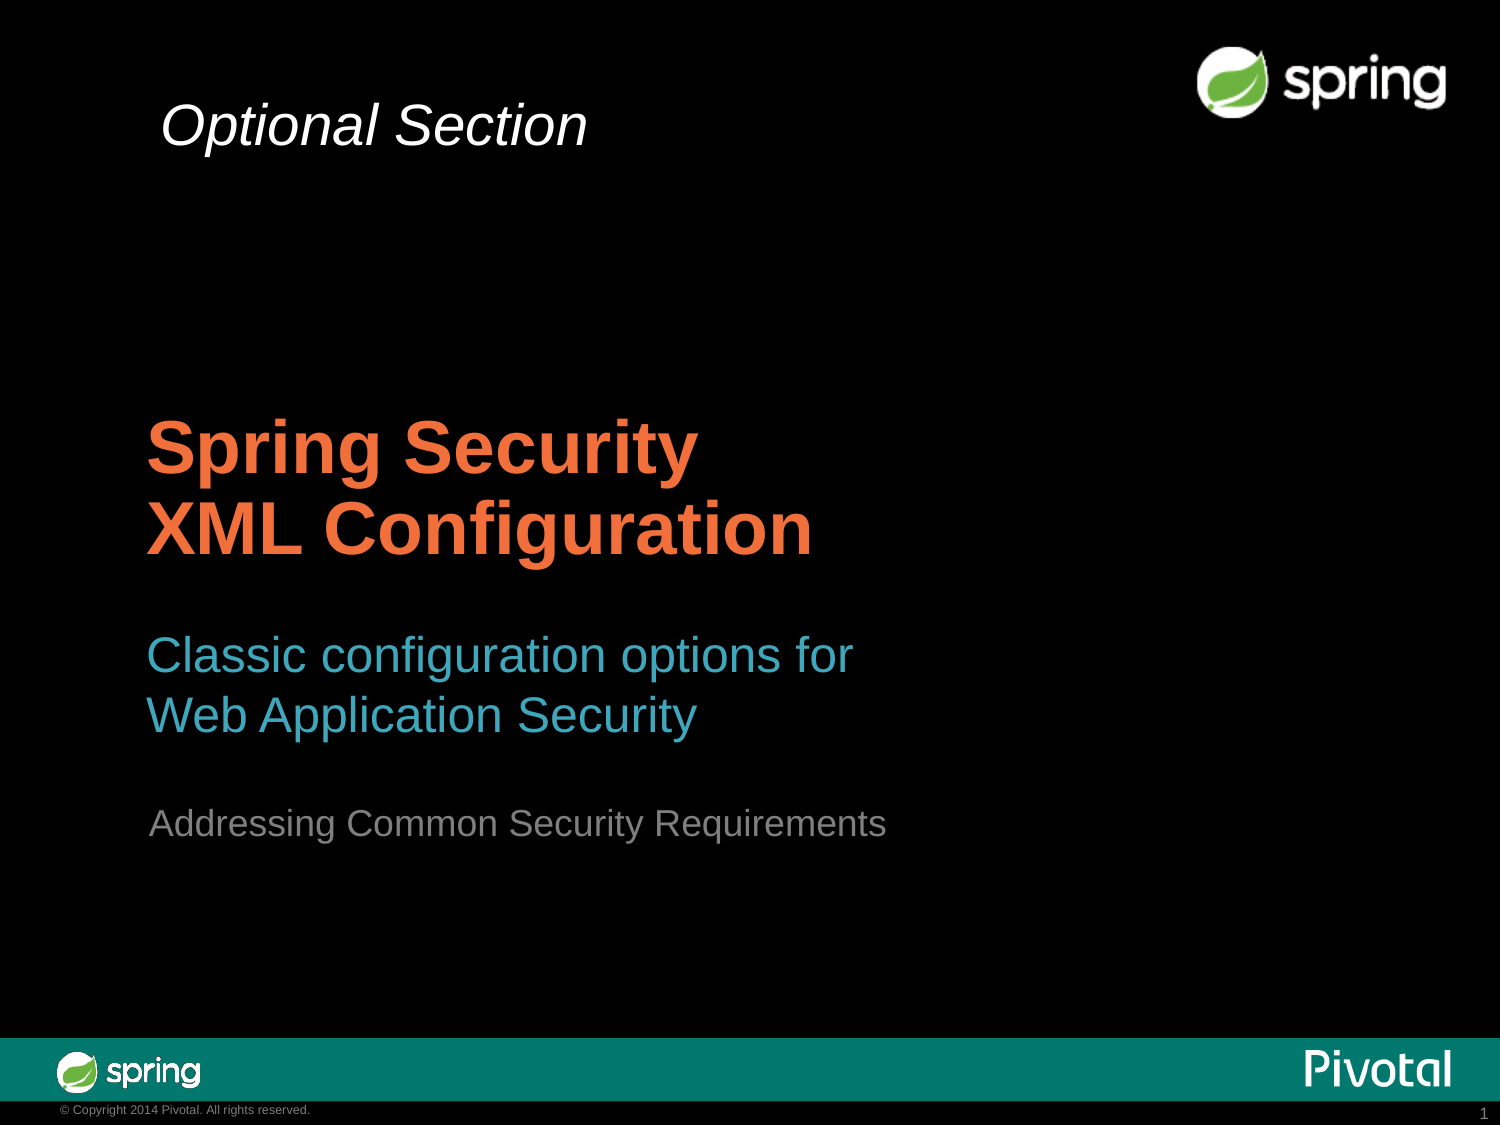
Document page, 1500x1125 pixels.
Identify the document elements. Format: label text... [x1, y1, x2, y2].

list Addressing Common Security Requirements [148, 798, 974, 845]
text_box Optional Section [146, 80, 605, 165]
picture [32, 1041, 210, 1103]
picture [1304, 1047, 1452, 1090]
text_box Classic configuration options for Web Application Security [146, 622, 1139, 743]
title Spring Security XML Configuration [146, 405, 866, 571]
picture [1155, 28, 1465, 136]
